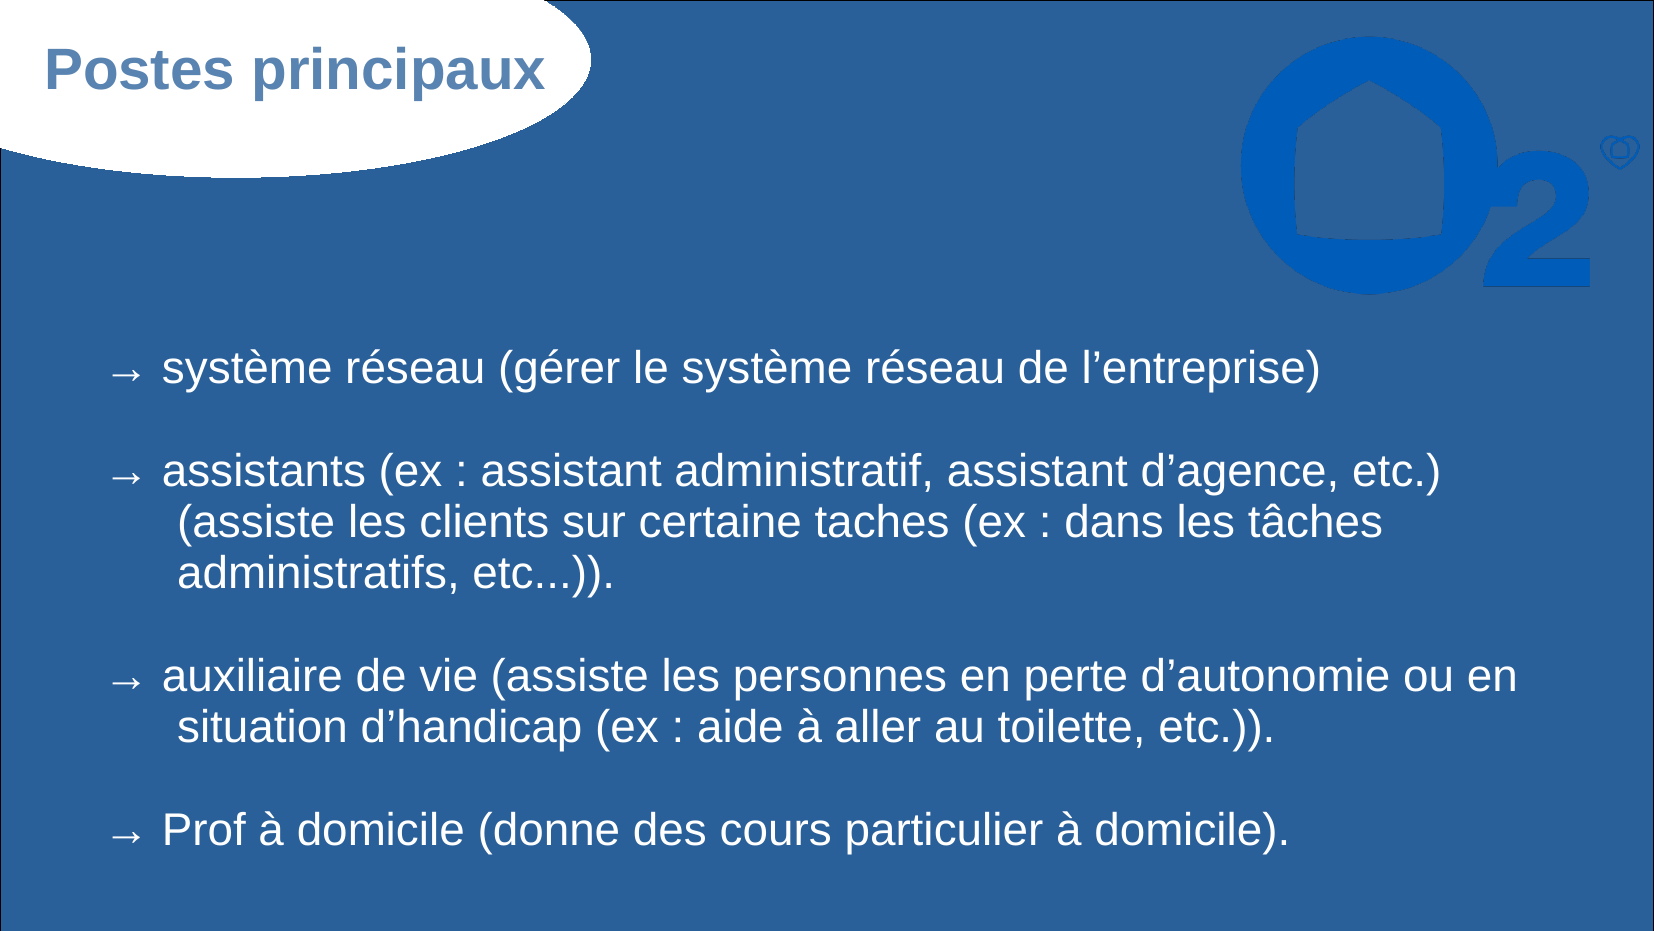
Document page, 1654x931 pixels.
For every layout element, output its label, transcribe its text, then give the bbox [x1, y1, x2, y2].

text_box Postes principaux [29, 29, 650, 110]
text_box [0, 0, 1654, 931]
text_box → système réseau (gérer le système réseau de l’entreprise) → assistants (ex : assistant administratif, assistant d’agence, etc.) (assiste les clients sur certaine taches (ex : dans les tâches administratifs, etc...)). → auxiliaire de vie (assiste les personnes en perte d’autonomie ou en situation d’handicap (ex : aide à aller au toilette, etc.)). → Prof à domicile (donne des cours particulier à domicile). [88, 335, 1625, 863]
picture [1181, 0, 1654, 384]
